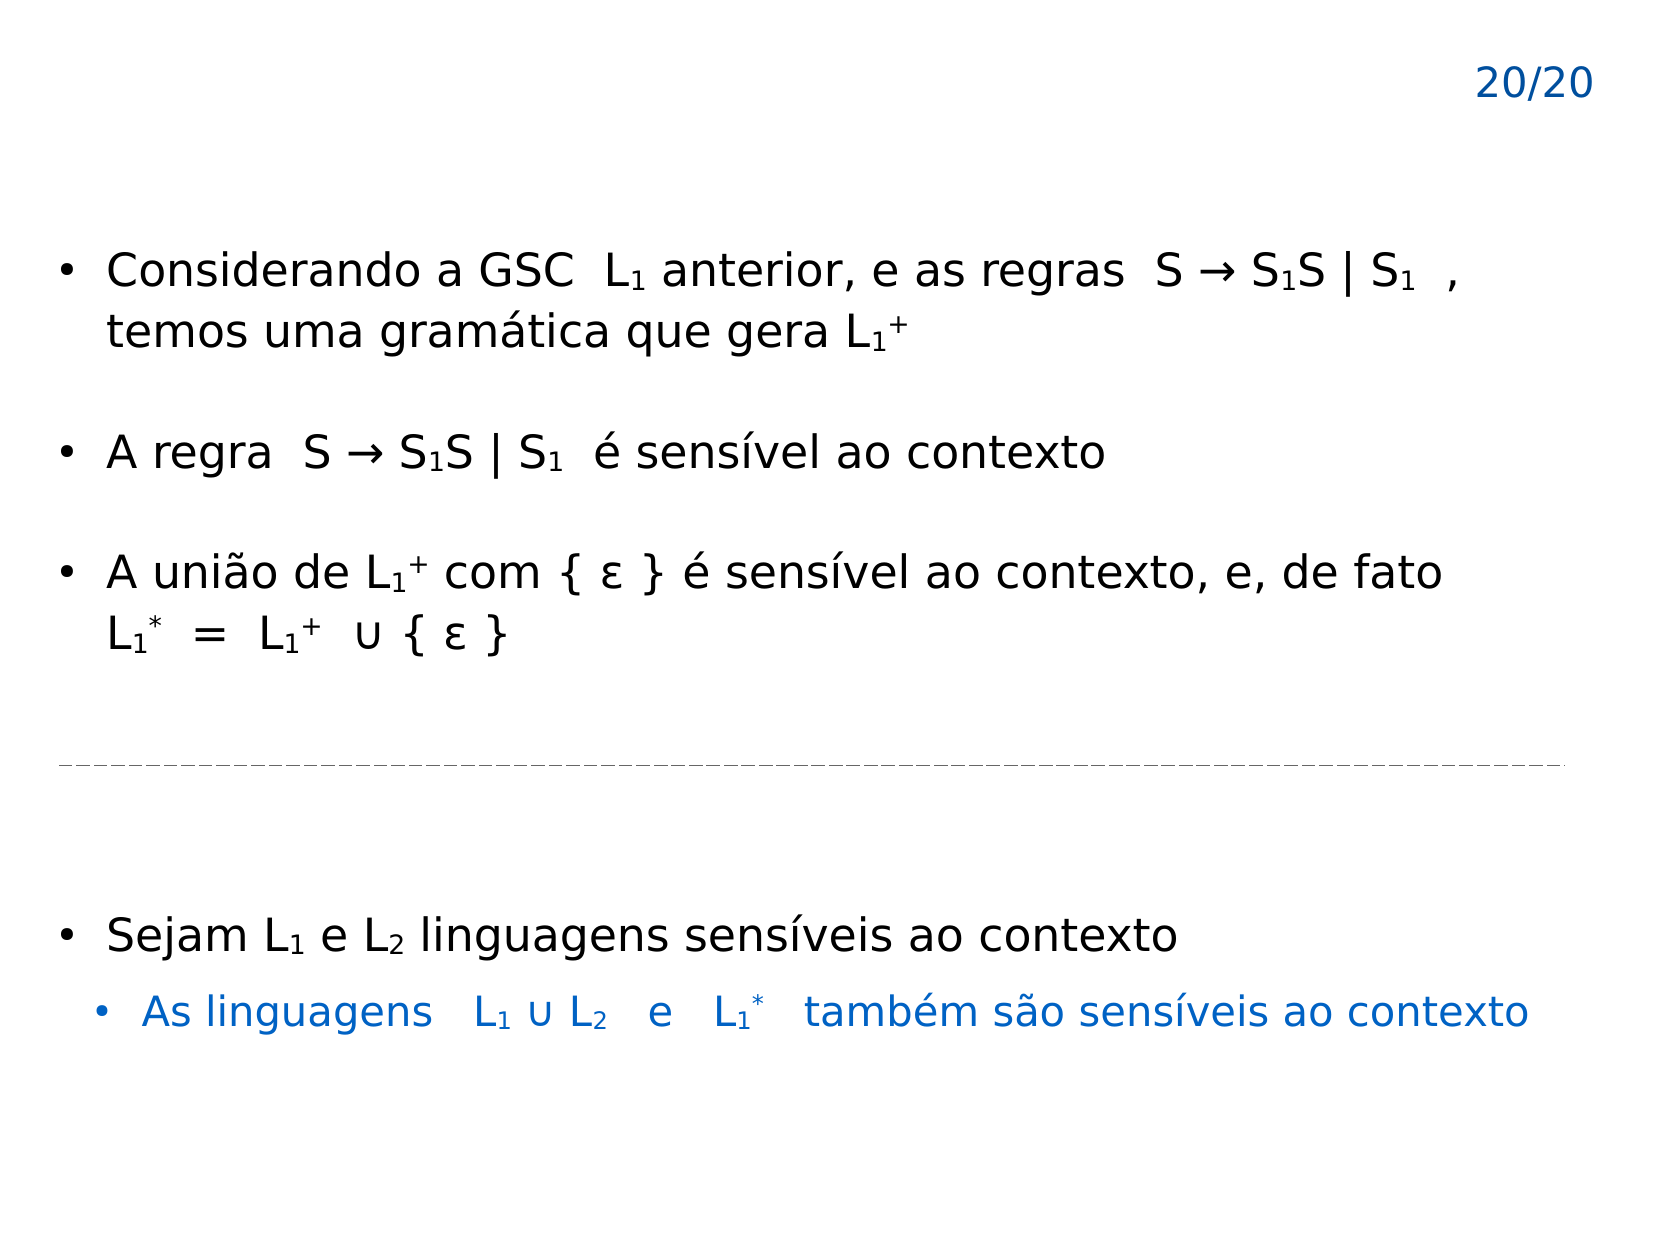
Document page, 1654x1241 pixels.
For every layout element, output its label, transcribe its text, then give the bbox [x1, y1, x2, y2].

list Considerando a GSC L1 anterior, e as regras S → S1S | S1 , temos uma gramática que gera L1+ A regra S → S1S | S1 é sensível ao contexto A união de L1+ com { ε } é sensível ao contexto, e, de fato L1* = L1+ ∪ { ε } Sejam L1 e L2 linguagens sensíveis ao contexto As linguagens L1 ∪ L2 e L1* também são sensíveis ao contexto [59, 236, 1595, 1211]
